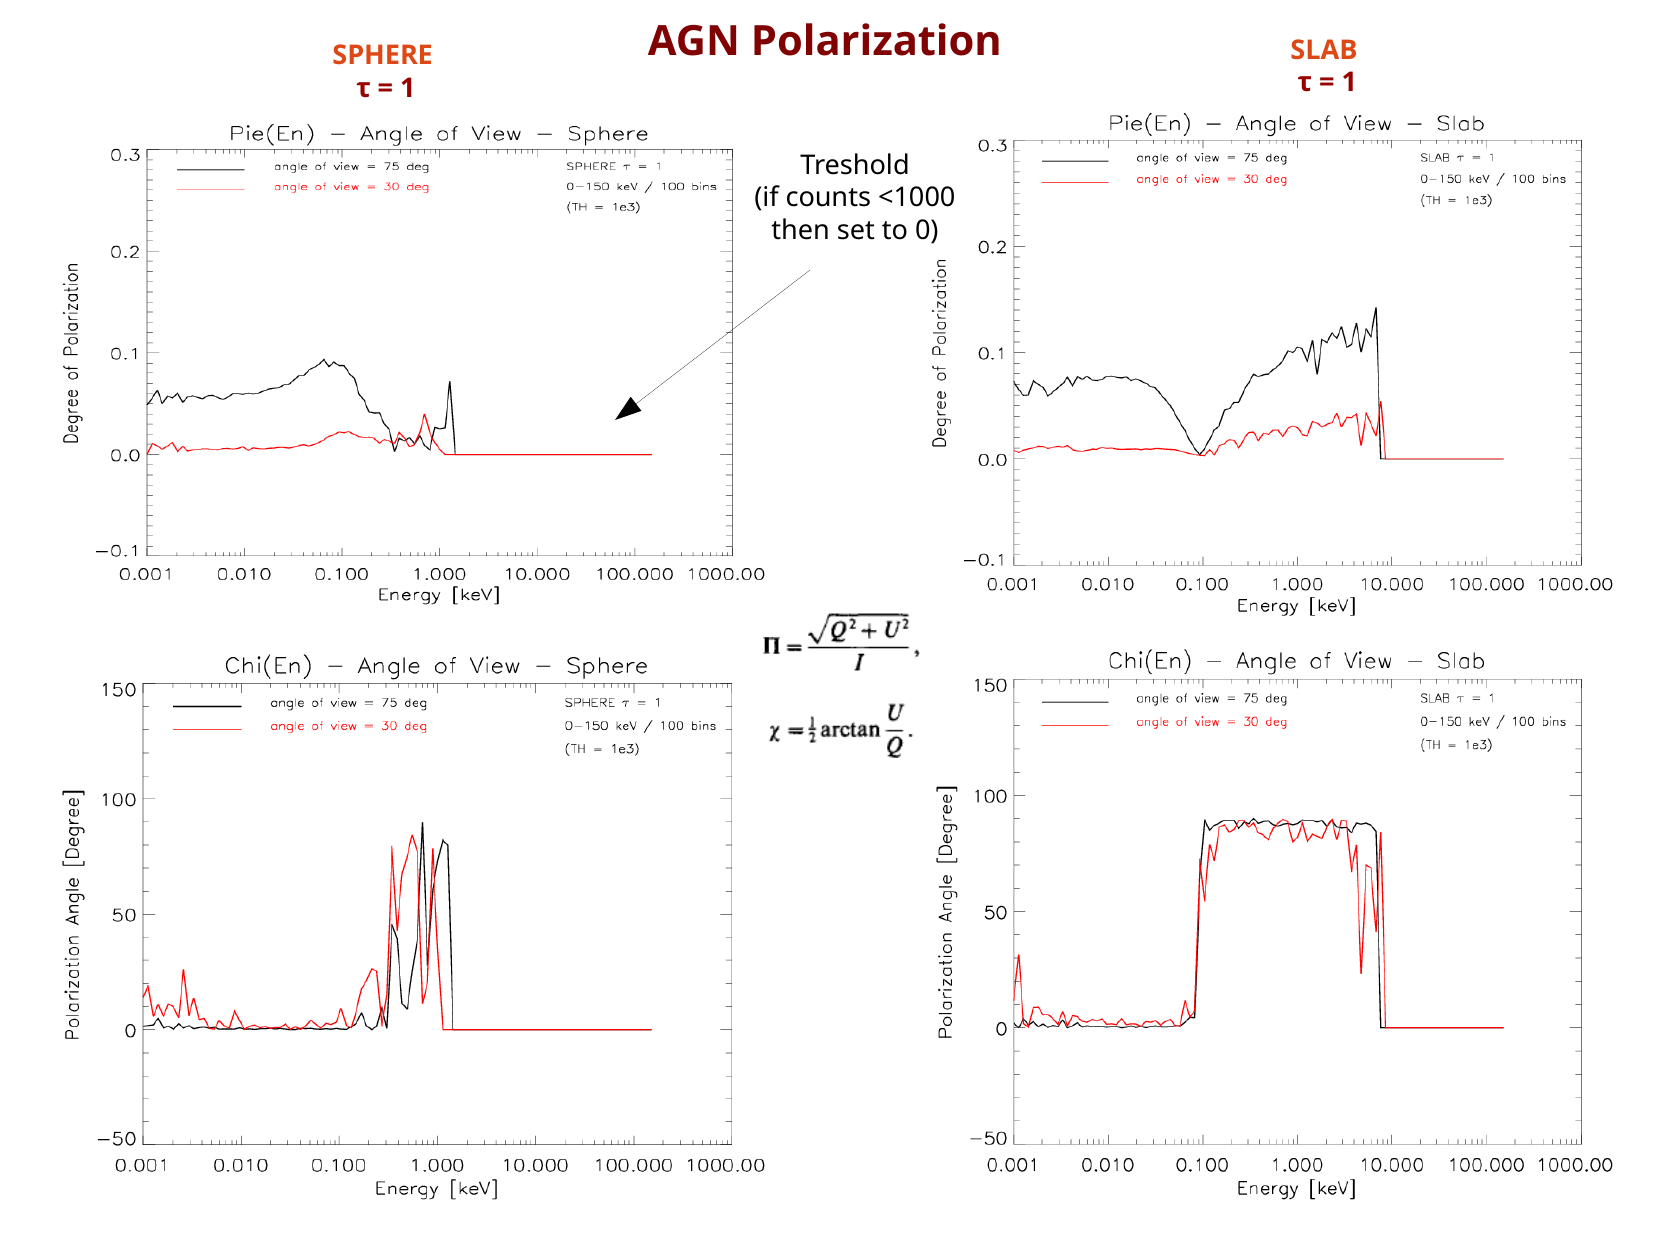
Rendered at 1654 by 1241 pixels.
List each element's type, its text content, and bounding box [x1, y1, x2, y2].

text_box Treshold (if counts <1000 then set to 0) [720, 139, 991, 253]
text_box SPHERE τ = 1 [300, 29, 466, 111]
text_box AGN Polarization [0, 5, 1651, 72]
text_box SLAB τ = 1 [1245, 24, 1411, 106]
picture [25, 108, 1614, 1216]
